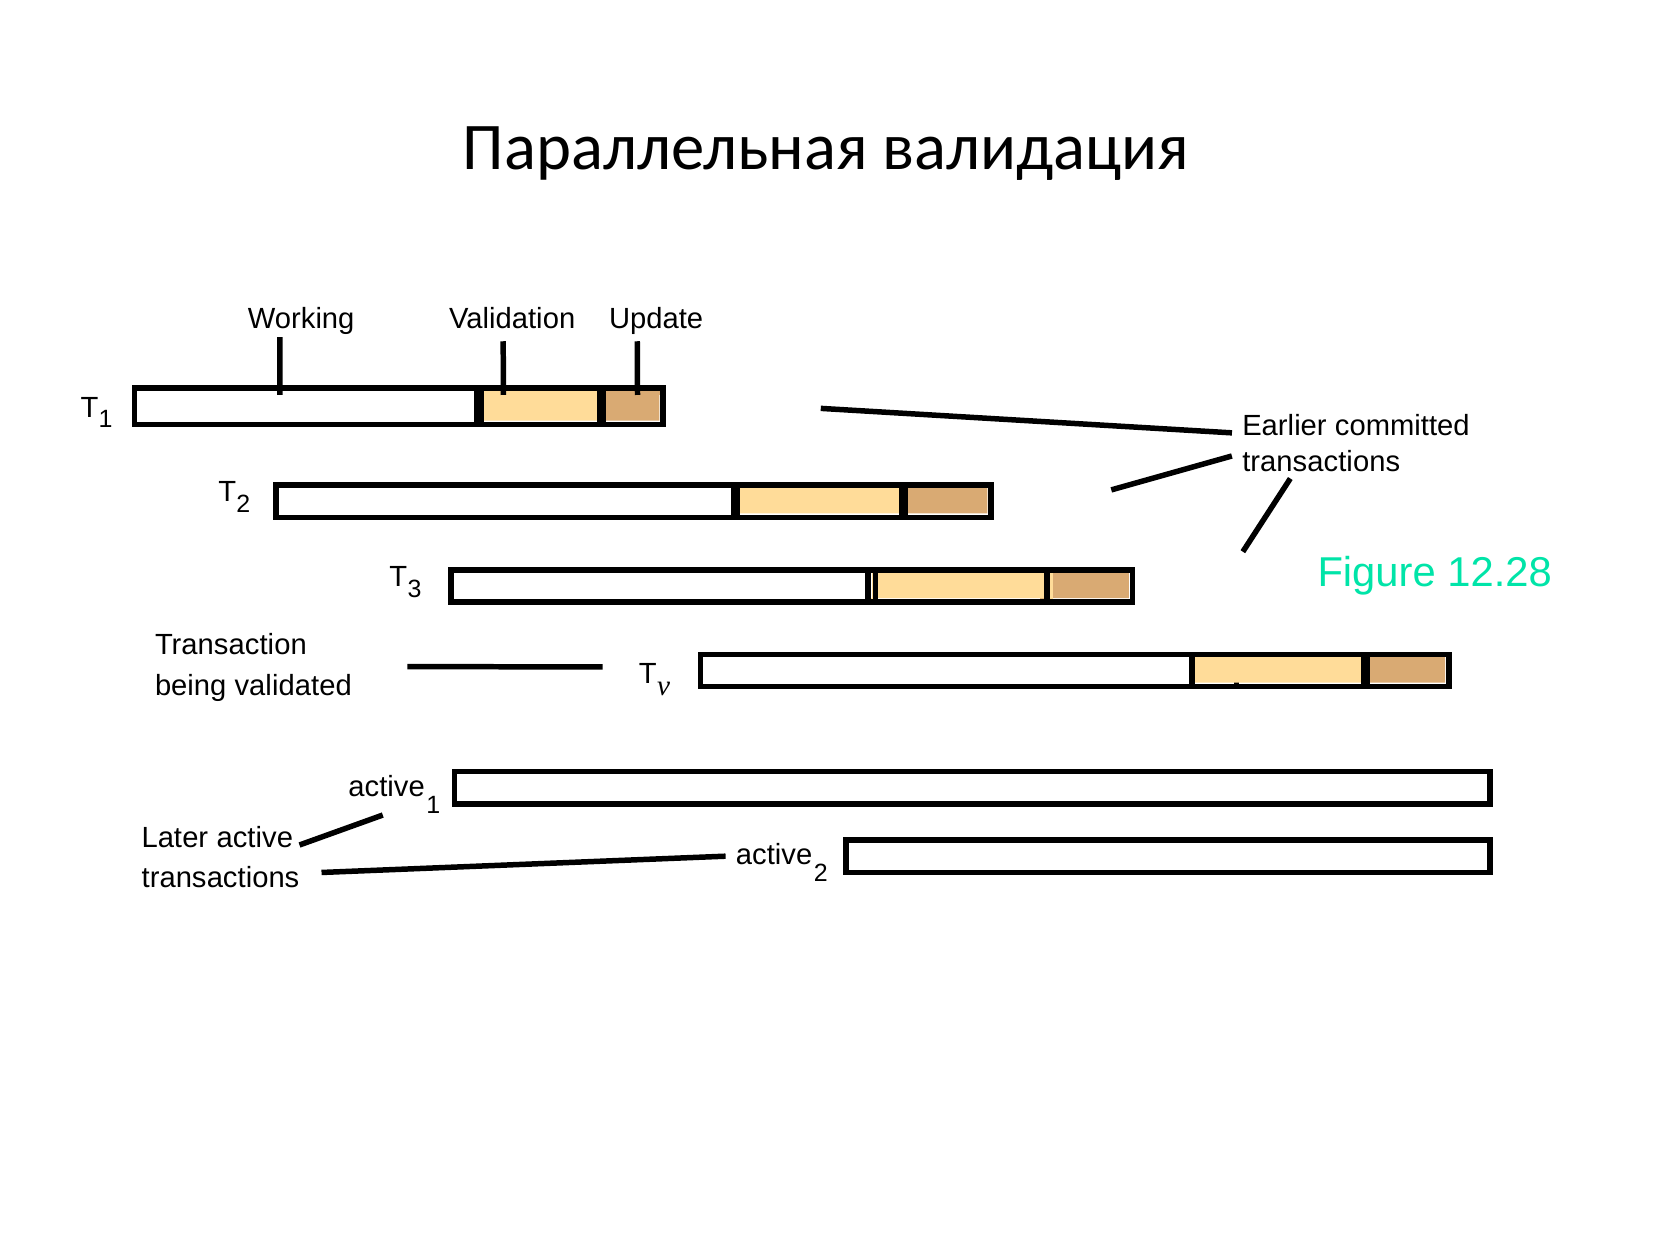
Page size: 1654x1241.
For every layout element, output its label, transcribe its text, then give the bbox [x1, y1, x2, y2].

text_box active [735, 835, 813, 871]
text_box 2 [813, 856, 828, 887]
text_box being validated [155, 666, 353, 702]
text_box [878, 573, 1044, 599]
text_box [279, 488, 731, 514]
text_box Working [247, 299, 355, 335]
text_box Figure 12.28 [1302, 537, 1567, 603]
text_box [457, 774, 1487, 800]
text_box [1053, 573, 1129, 599]
text_box [908, 488, 988, 514]
text_box [849, 843, 1487, 869]
text_box Update [609, 299, 704, 335]
text_box 1 [426, 788, 441, 819]
text_box Later active [141, 817, 294, 853]
text_box Validation [449, 299, 576, 335]
text_box T [639, 654, 657, 690]
text_box T [218, 472, 237, 508]
text_box Transaction [155, 625, 308, 661]
text_box [1195, 657, 1361, 683]
text_box [606, 395, 660, 421]
text_box [740, 488, 899, 514]
text_box [484, 395, 597, 421]
text_box active [348, 767, 426, 803]
text_box [137, 391, 474, 421]
text_box 3 [407, 572, 422, 603]
text_box [1370, 657, 1446, 683]
text_box 2 [236, 487, 251, 518]
text_box [454, 573, 865, 599]
text_box T [389, 557, 408, 593]
text_box transactions [1242, 442, 1401, 478]
text_box 1 [98, 402, 113, 433]
title Параллельная валидация [82, 49, 1571, 257]
text_box [703, 657, 1189, 683]
text_box T [80, 387, 99, 423]
text_box transactions [141, 858, 301, 894]
text_box v [657, 666, 671, 702]
text_box Earlier committed [1242, 406, 1471, 442]
